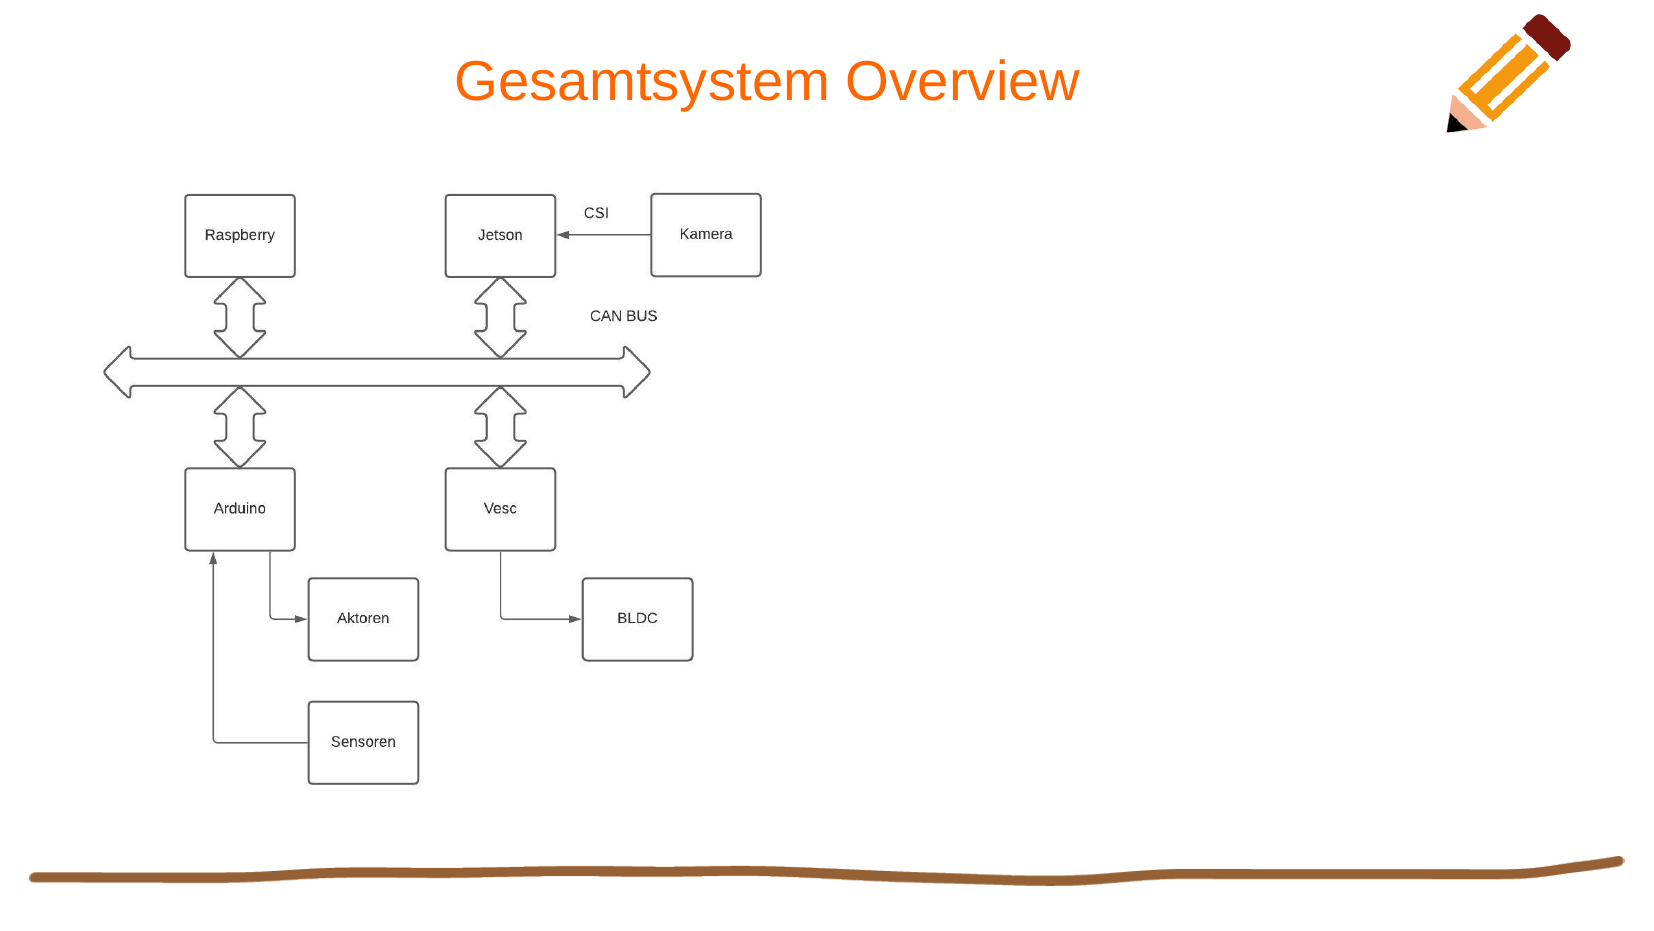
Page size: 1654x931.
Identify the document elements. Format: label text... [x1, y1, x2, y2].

picture [75, 166, 788, 811]
picture [1446, 14, 1571, 133]
picture [29, 856, 1625, 886]
title Gesamtsystem Overview [88, 29, 1447, 133]
